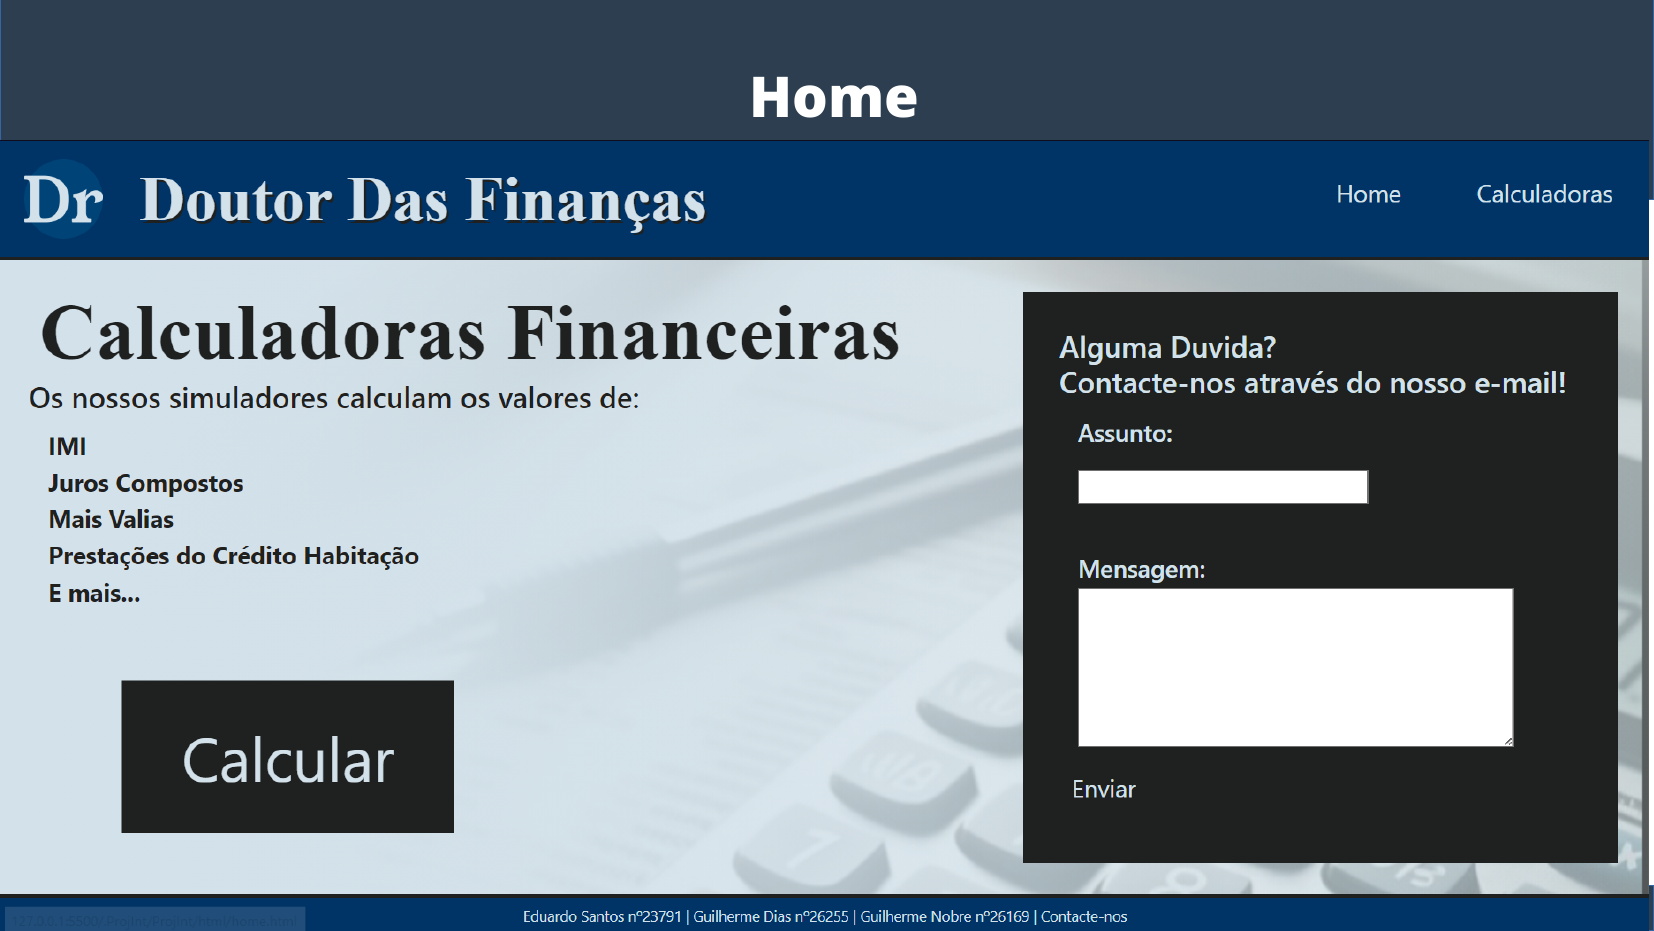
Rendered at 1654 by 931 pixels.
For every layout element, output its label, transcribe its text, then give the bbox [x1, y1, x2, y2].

title Home [59, 37, 1595, 140]
picture [0, 140, 1649, 931]
